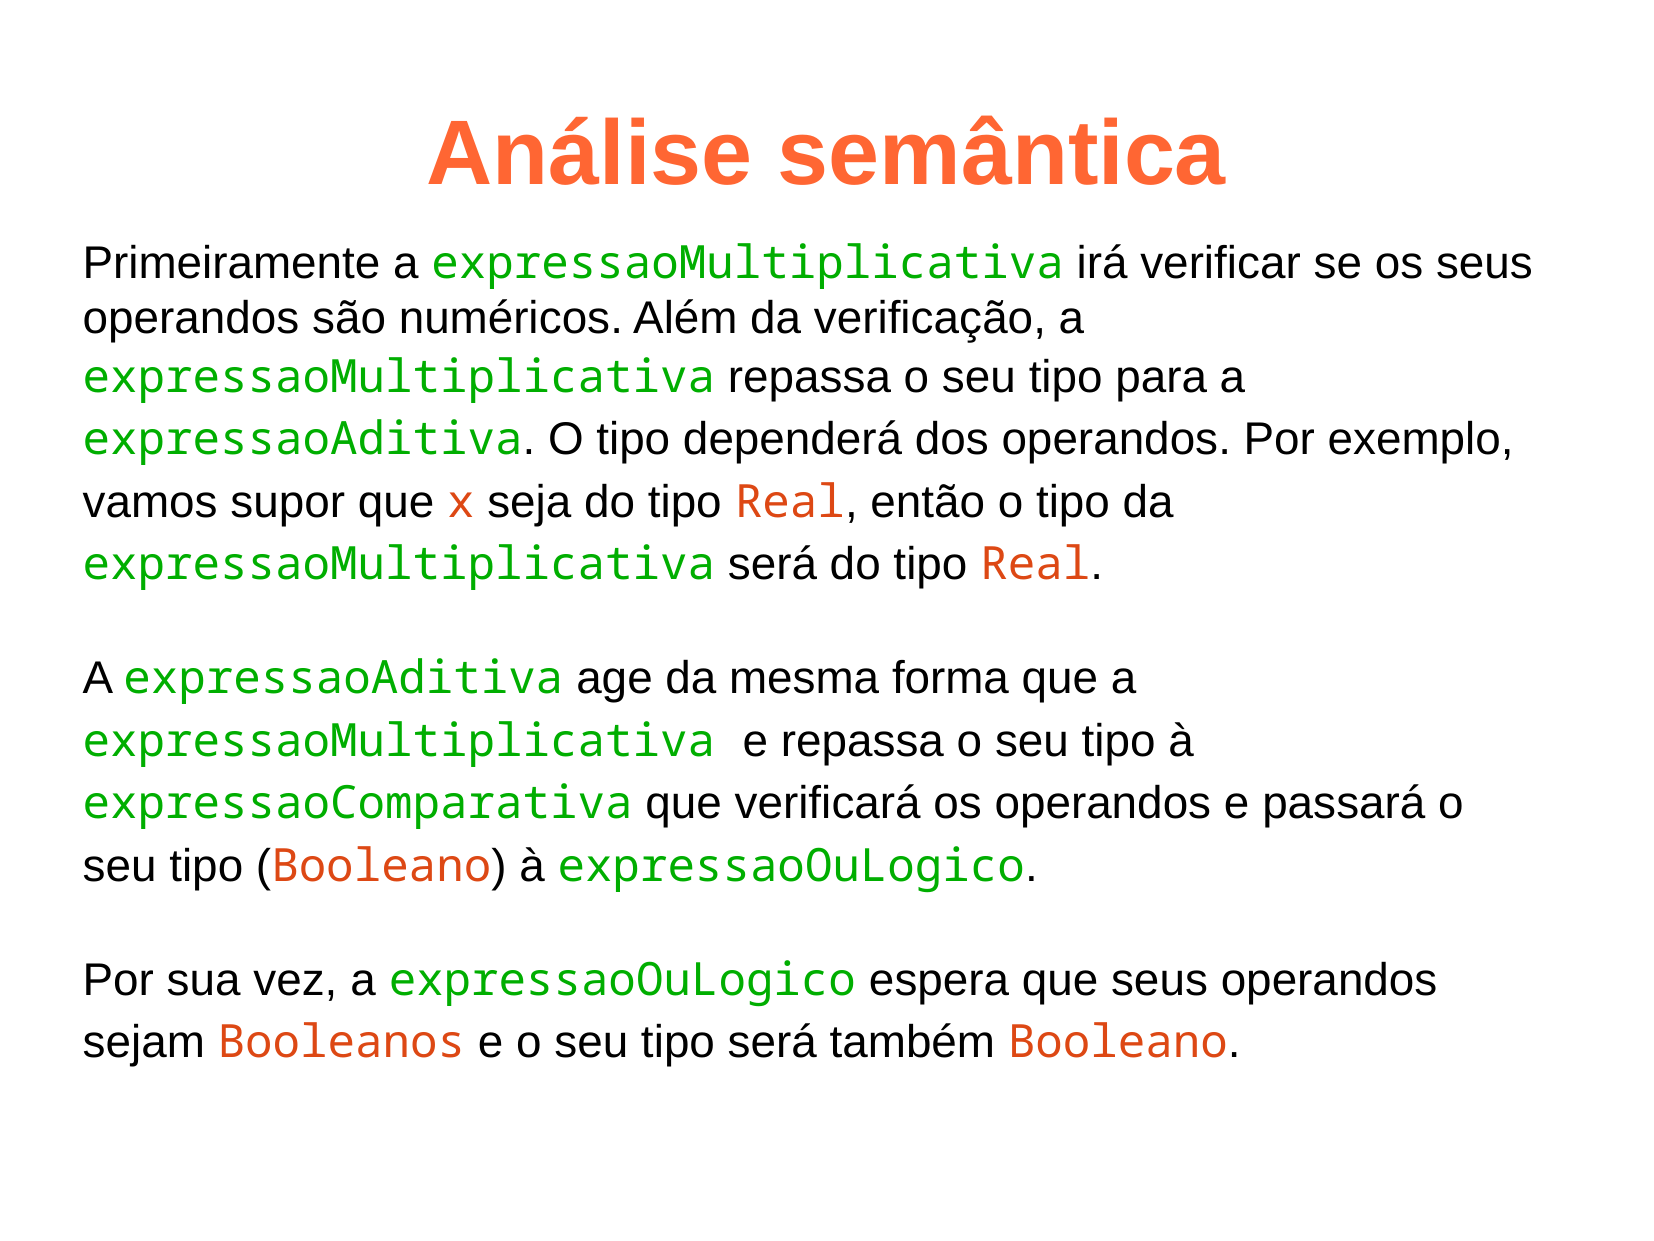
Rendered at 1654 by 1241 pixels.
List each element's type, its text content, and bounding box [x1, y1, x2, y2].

subtitle Primeiramente a expressaoMultiplicativa irá verificar se os seus operandos são numéricos. Além da verificação, a expressaoMultiplicativa repassa o seu tipo para a expressaoAditiva. O tipo dependerá dos operandos. Por exemplo, vamos supor que x seja do tipo Real, então o tipo da expressaoMultiplicativa será do tipo Real. A expressaoAditiva age da mesma forma que a expressaoMultiplicativa e repassa o seu tipo à expressaoComparativa que verificará os operandos e passará o seu tipo (Booleano) à expressaoOuLogico. Por sua vez, a expressaoOuLogico espera que seus operandos sejam Booleanos e o seu tipo será também Booleano. [82, 269, 1538, 1031]
title Análise semântica [82, 49, 1571, 257]
